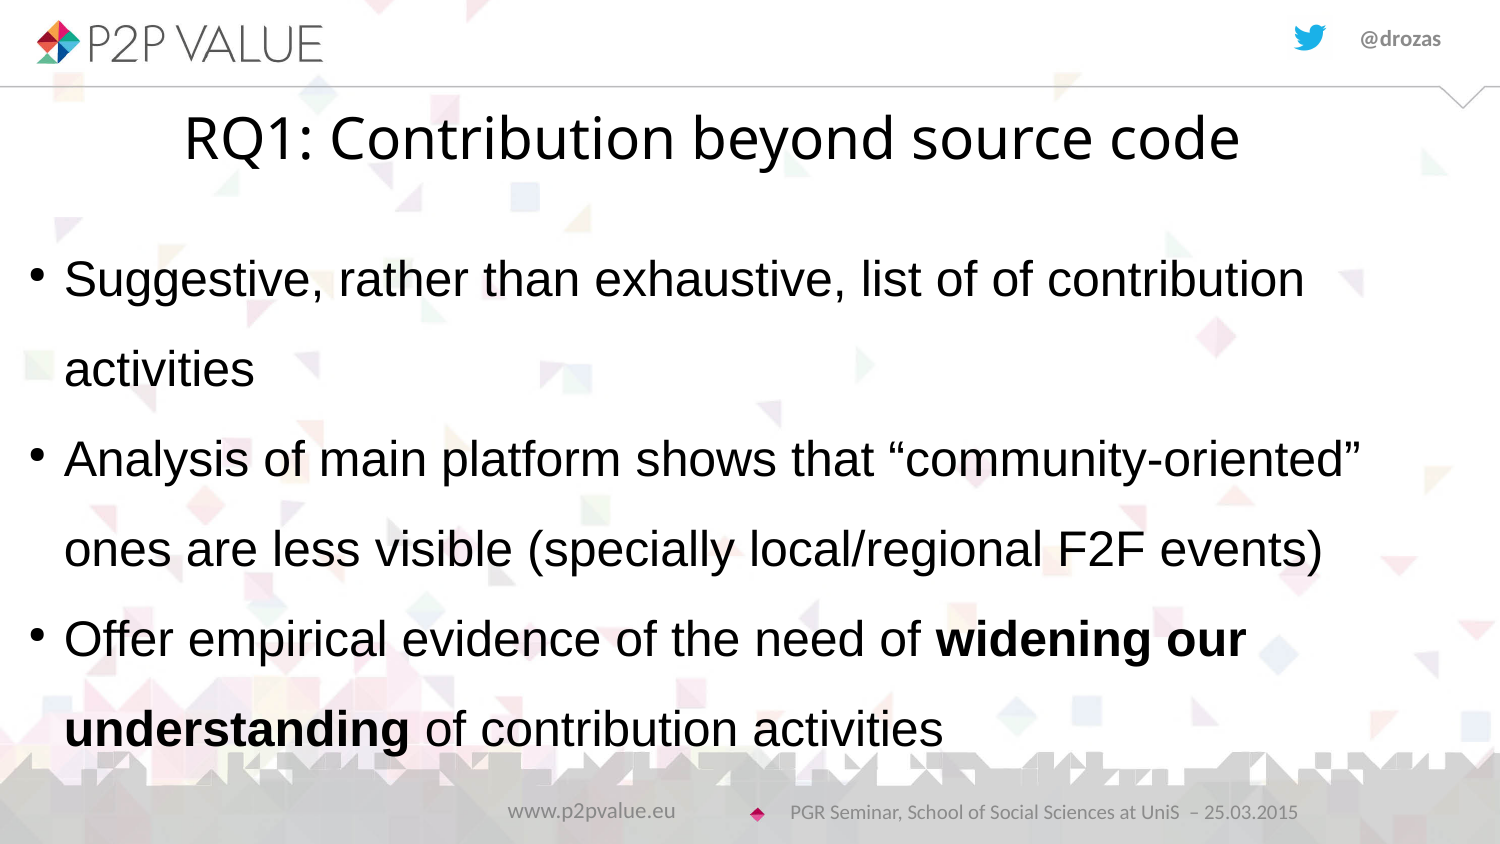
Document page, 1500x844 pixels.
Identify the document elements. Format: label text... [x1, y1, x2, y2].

text_box @drozas [1333, 15, 1455, 60]
text_box www.p2pvalue.eu [501, 789, 720, 829]
picture [0, 0, 1500, 844]
text_box PGR Seminar, School of Social Sciences at UniS – 25.03.2015 [777, 788, 1470, 834]
title RQ1: Contribution beyond source code [60, 92, 1366, 181]
subtitle Suggestive, rather than exhaustive, list of of contribution activities Analysis of main platform shows that “community-oriented” ones are less visible (specially local/regional F2F events) Offer empirical evidence of the need of widening our understanding of contribution activities [15, 210, 1496, 766]
